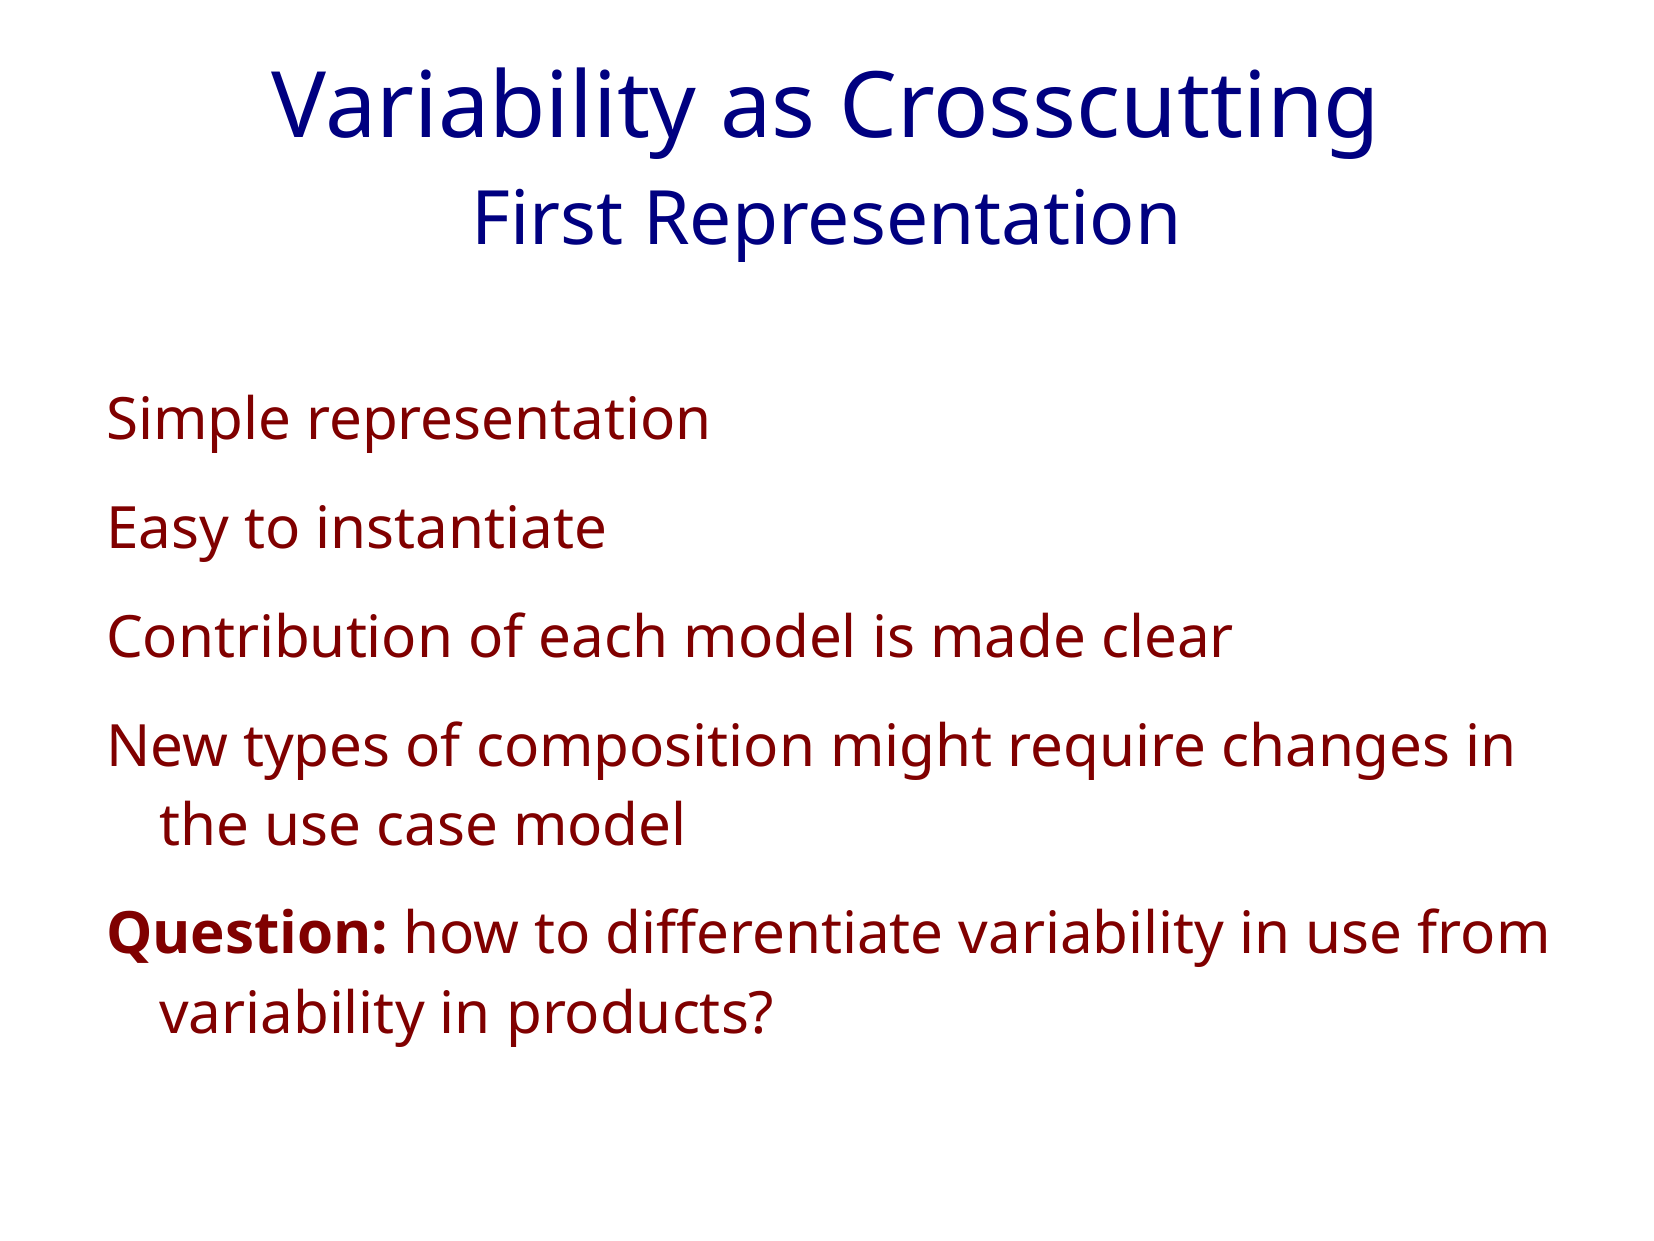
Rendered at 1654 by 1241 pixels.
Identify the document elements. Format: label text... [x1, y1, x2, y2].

list Simple representation Easy to instantiate Contribution of each model is made clear New types of composition might require changes in the use case model Question: how to differentiate variability in use from variability in products? [88, 377, 1577, 1182]
title Variability as Crosscutting First Representation [82, 36, 1571, 270]
